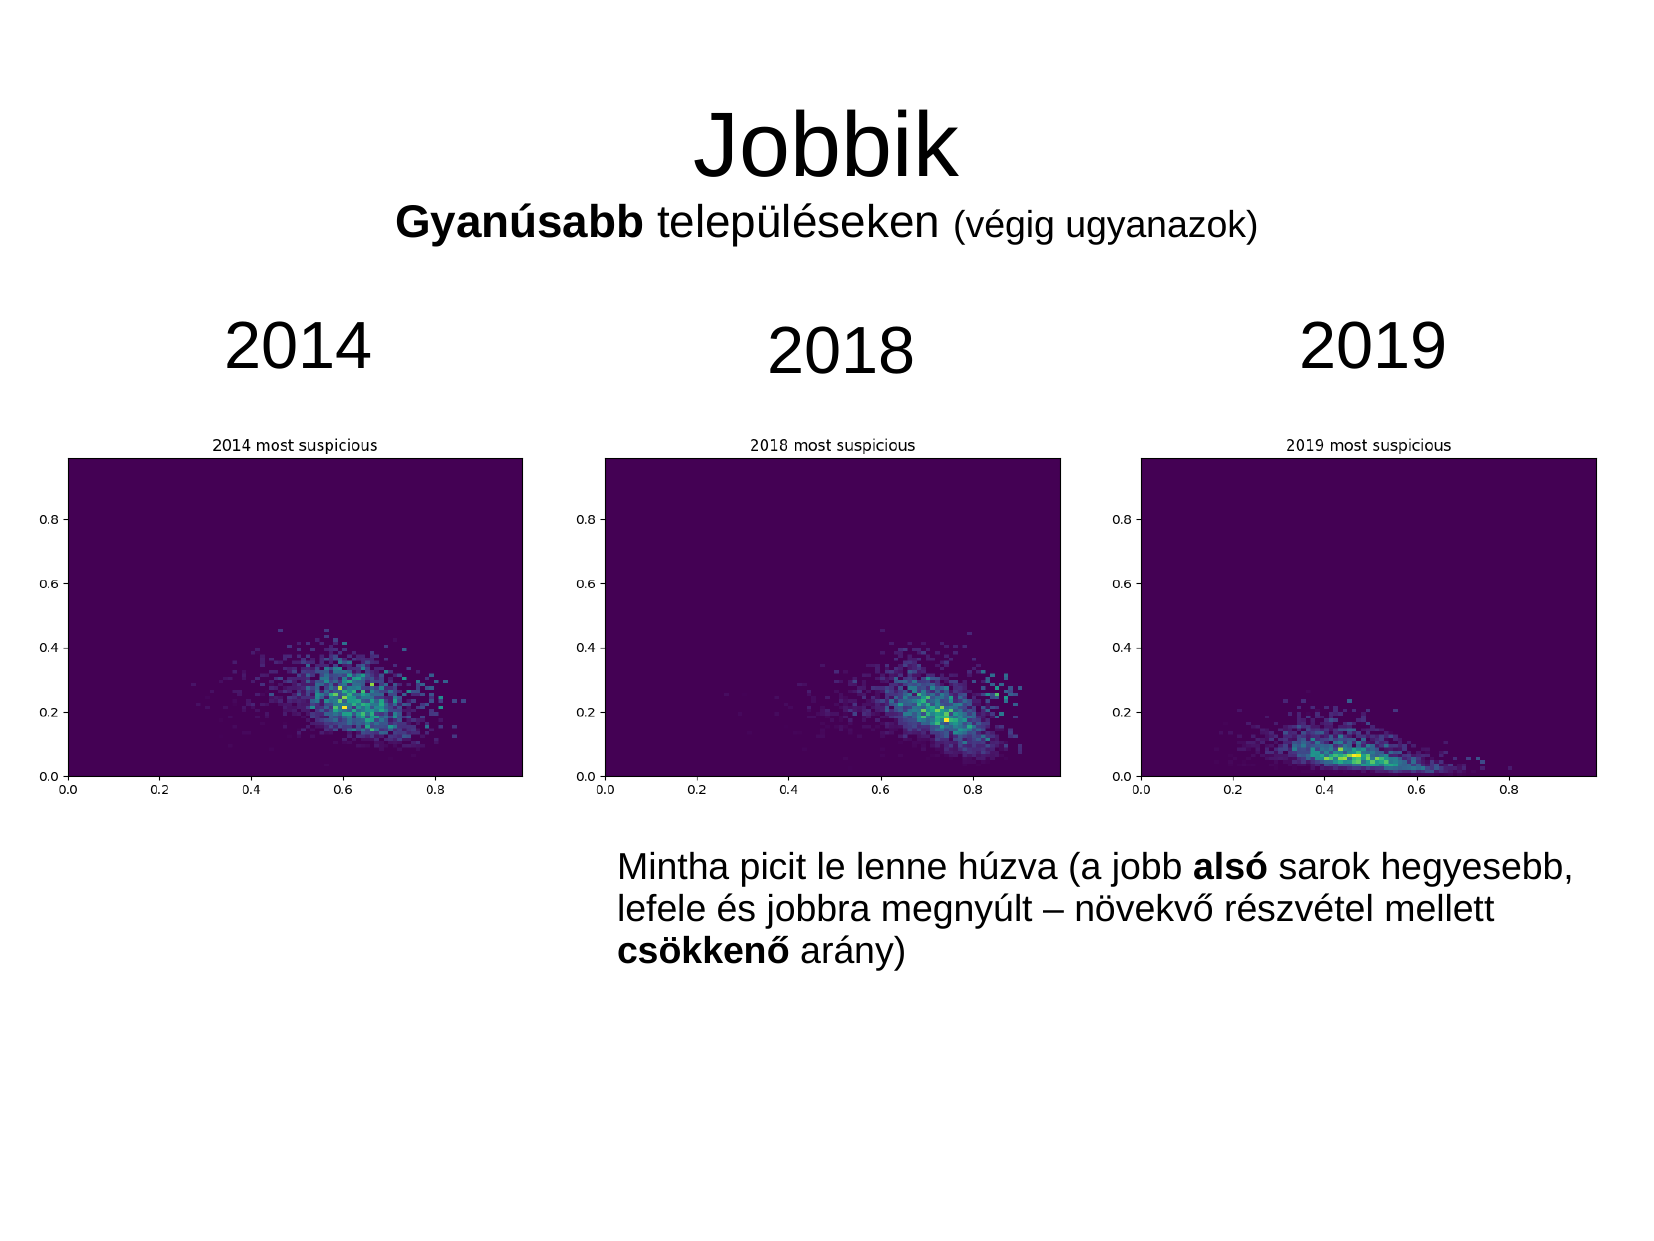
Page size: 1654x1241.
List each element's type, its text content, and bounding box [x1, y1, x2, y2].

list 2018 [696, 312, 945, 389]
picture [0, 408, 1654, 821]
list 2019 [1228, 307, 1477, 384]
title Jobbik Gyanúsabb településeken (végig ugyanazok) [82, 67, 1571, 275]
text_box Mintha picit le lenne húzva (a jobb alsó sarok hegyesebb, lefele és jobbra megnyúlt – növekvő részvétel mellett csökkenő arány) [602, 838, 1595, 980]
list 2014 [153, 307, 402, 384]
